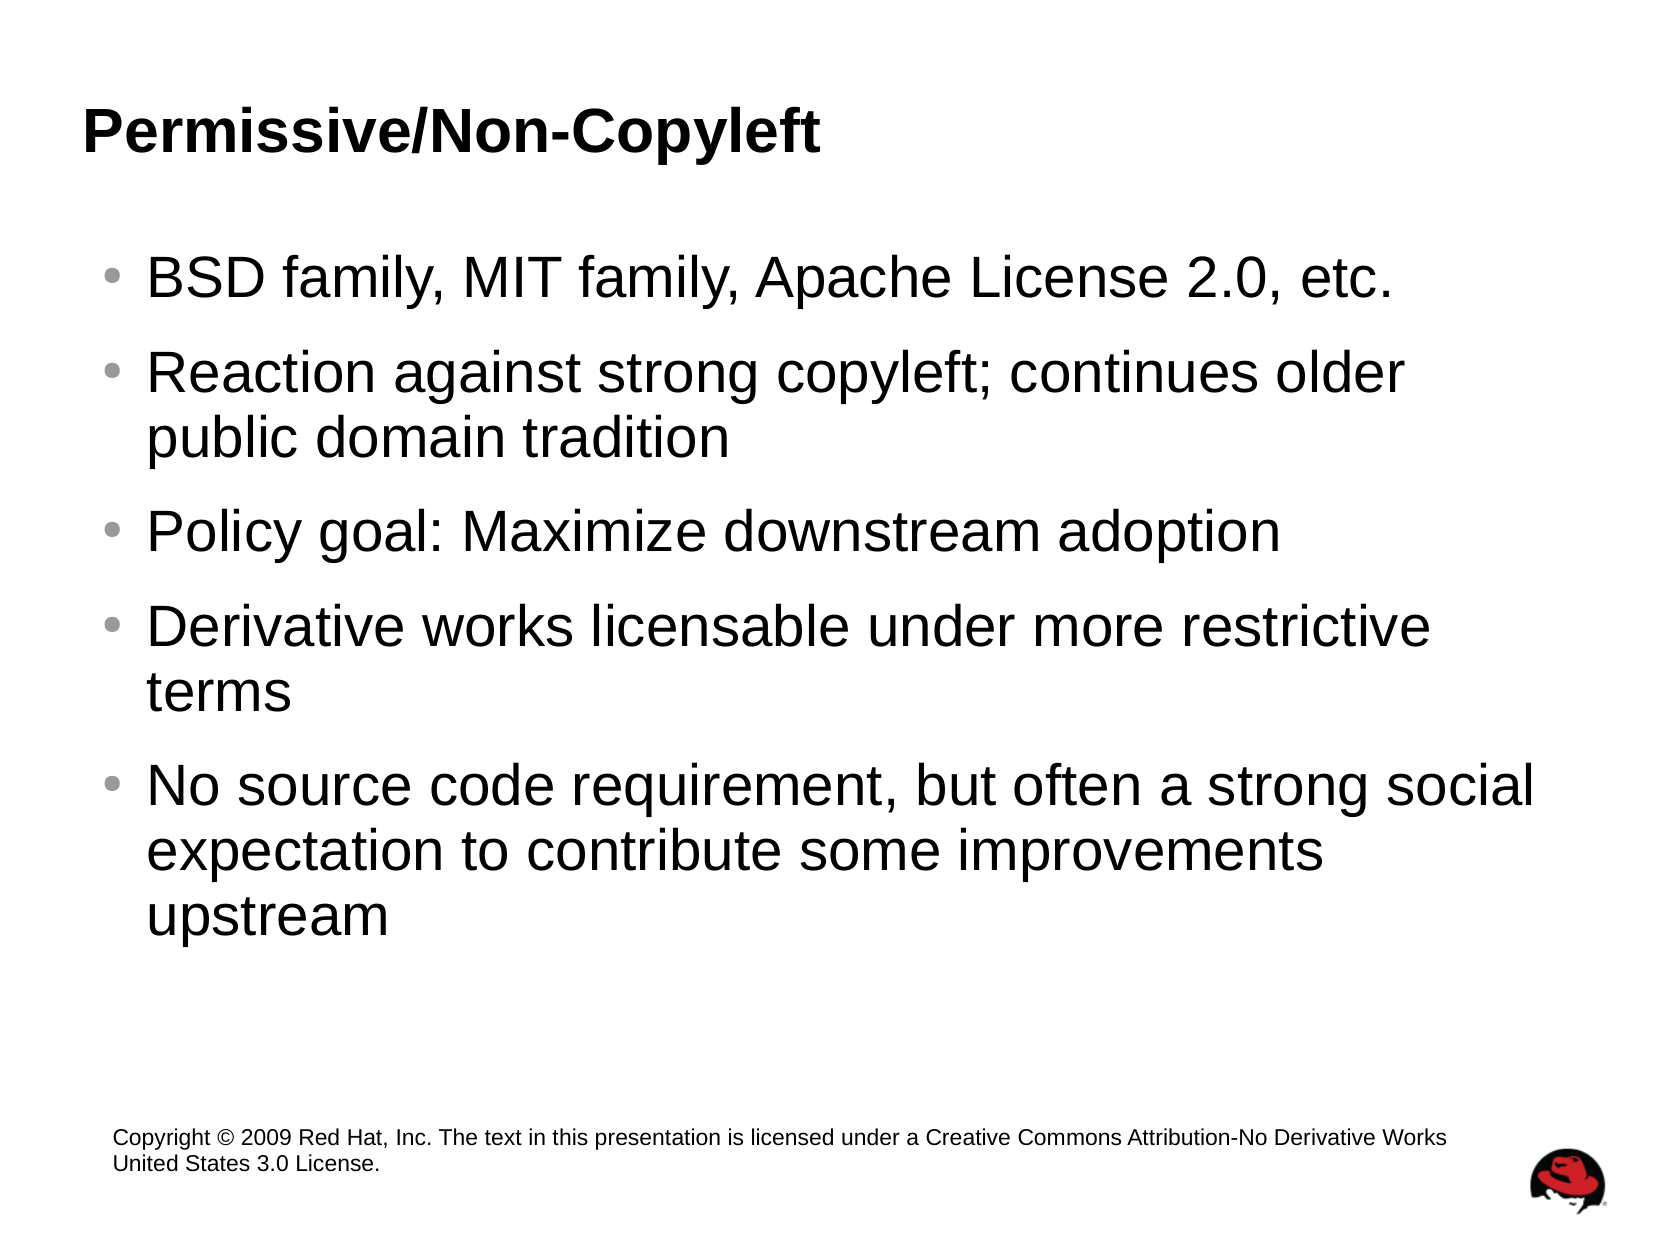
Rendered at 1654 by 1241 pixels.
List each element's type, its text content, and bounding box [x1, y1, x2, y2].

picture [1529, 1146, 1613, 1224]
list BSD family, MIT family, Apache License 2.0, etc. Reaction against strong copyleft; continues older public domain tradition Policy goal: Maximize downstream adoption Derivative works licensable under more restrictive terms No source code requirement, but often a strong social expectation to contribute some improvements upstream [86, 244, 1576, 1024]
title Permissive/Non-Copyleft [82, 45, 1571, 218]
